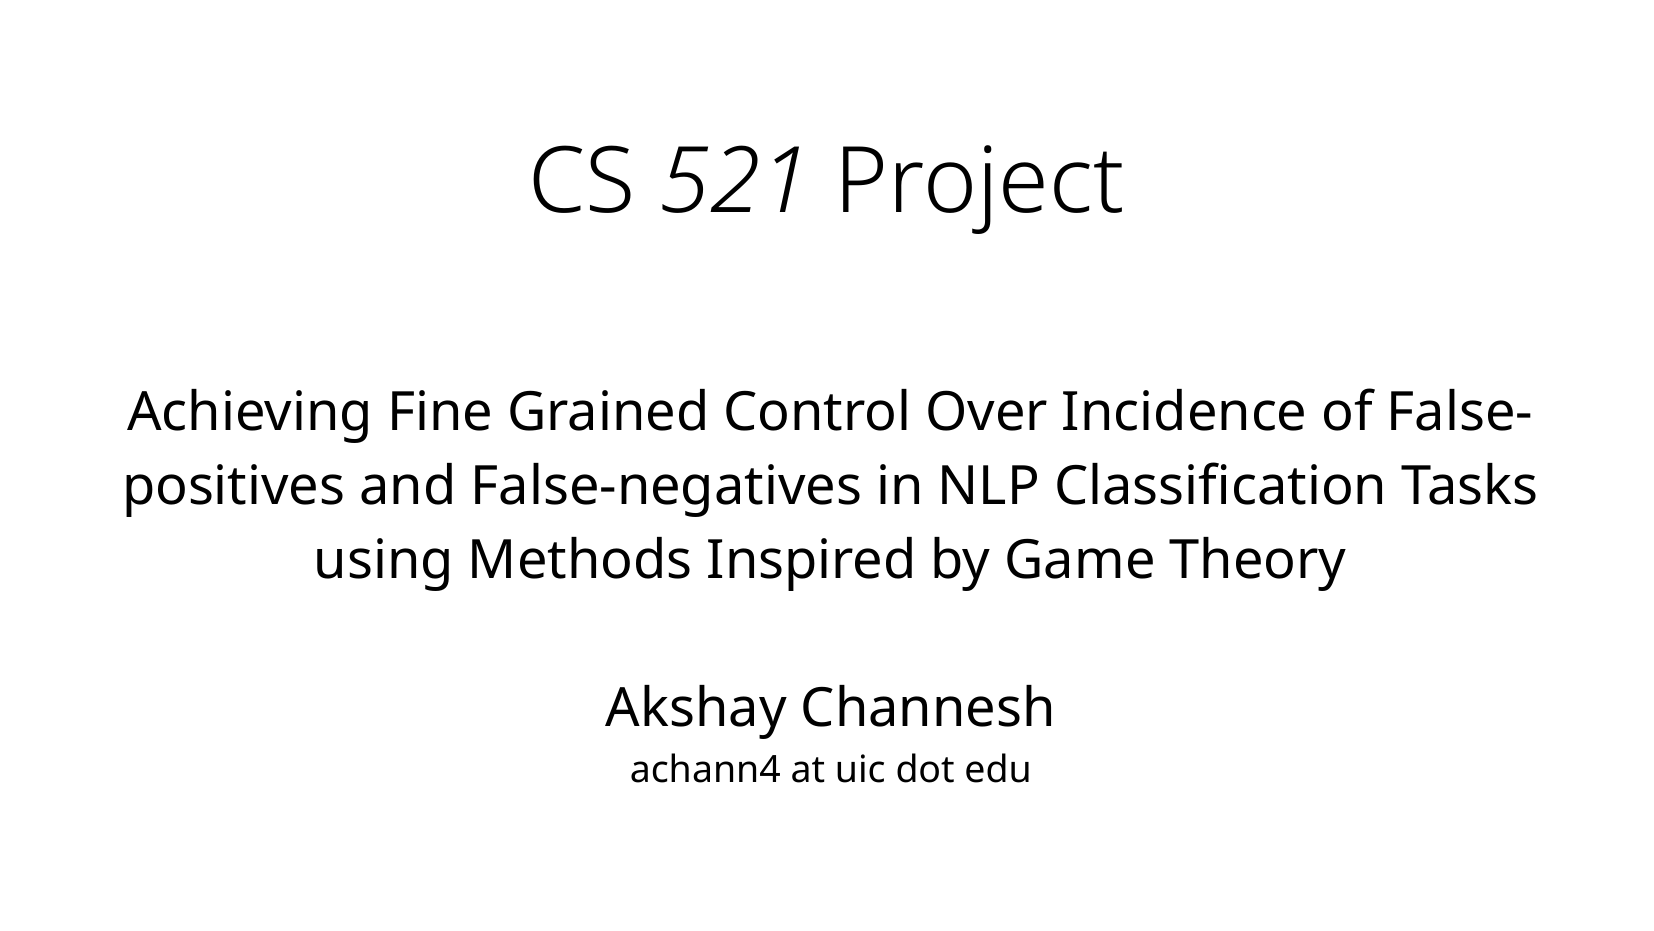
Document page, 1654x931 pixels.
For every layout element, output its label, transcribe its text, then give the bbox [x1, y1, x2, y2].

title CS 521 Project [82, 112, 1571, 268]
subtitle Achieving Fine Grained Control Over Incidence of False-positives and False-negatives in NLP Classification Tasks using Methods Inspired by Game Theory Akshay Channesh achann4 at uic dot edu [86, 262, 1576, 904]
